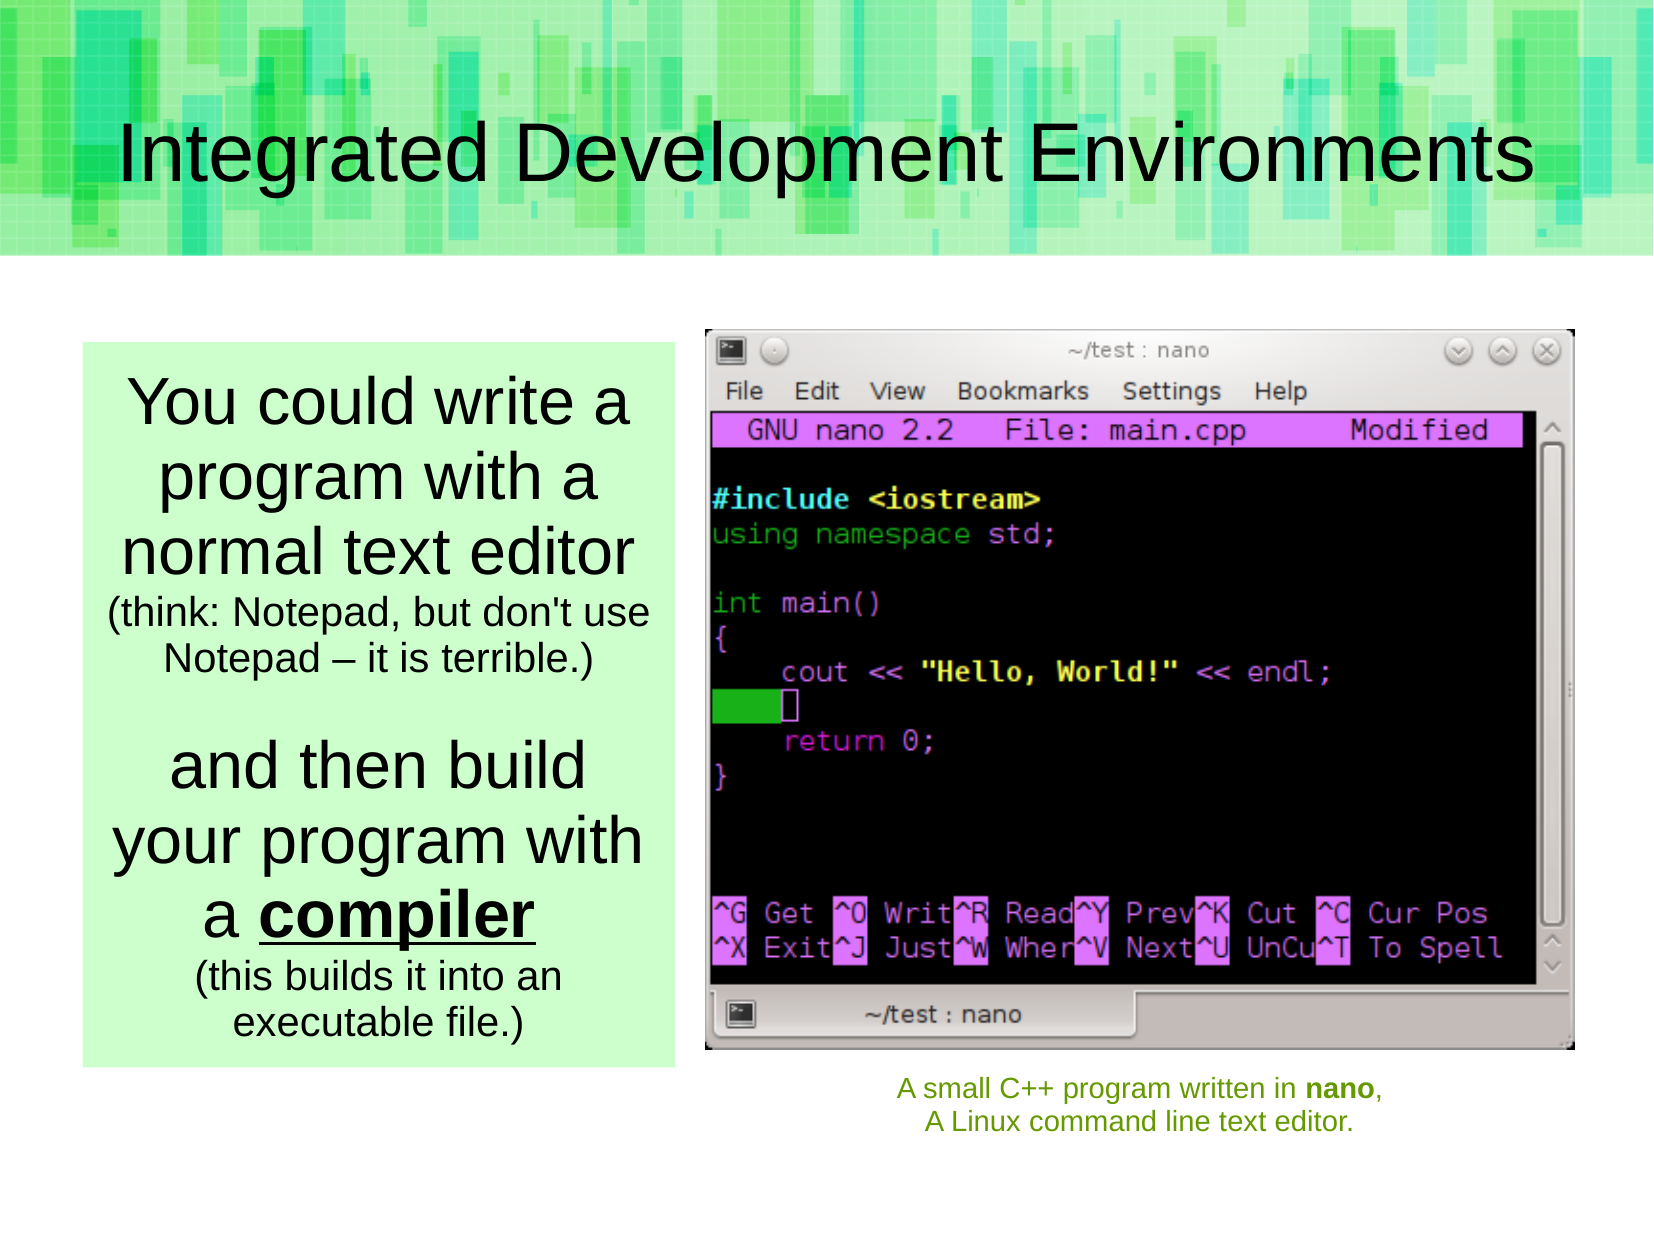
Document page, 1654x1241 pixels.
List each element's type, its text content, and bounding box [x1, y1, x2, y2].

text_box A small C++ program written in nano, A Linux command line text editor. [705, 1065, 1576, 1146]
title Integrated Development Environments [82, 49, 1571, 257]
picture [0, 0, 1654, 1241]
subtitle You could write a program with a normal text editor (think: Notepad, but don't use Notepad – it is terrible.) and then build your program with a compiler (this builds it into an executable file.) [82, 341, 676, 1068]
